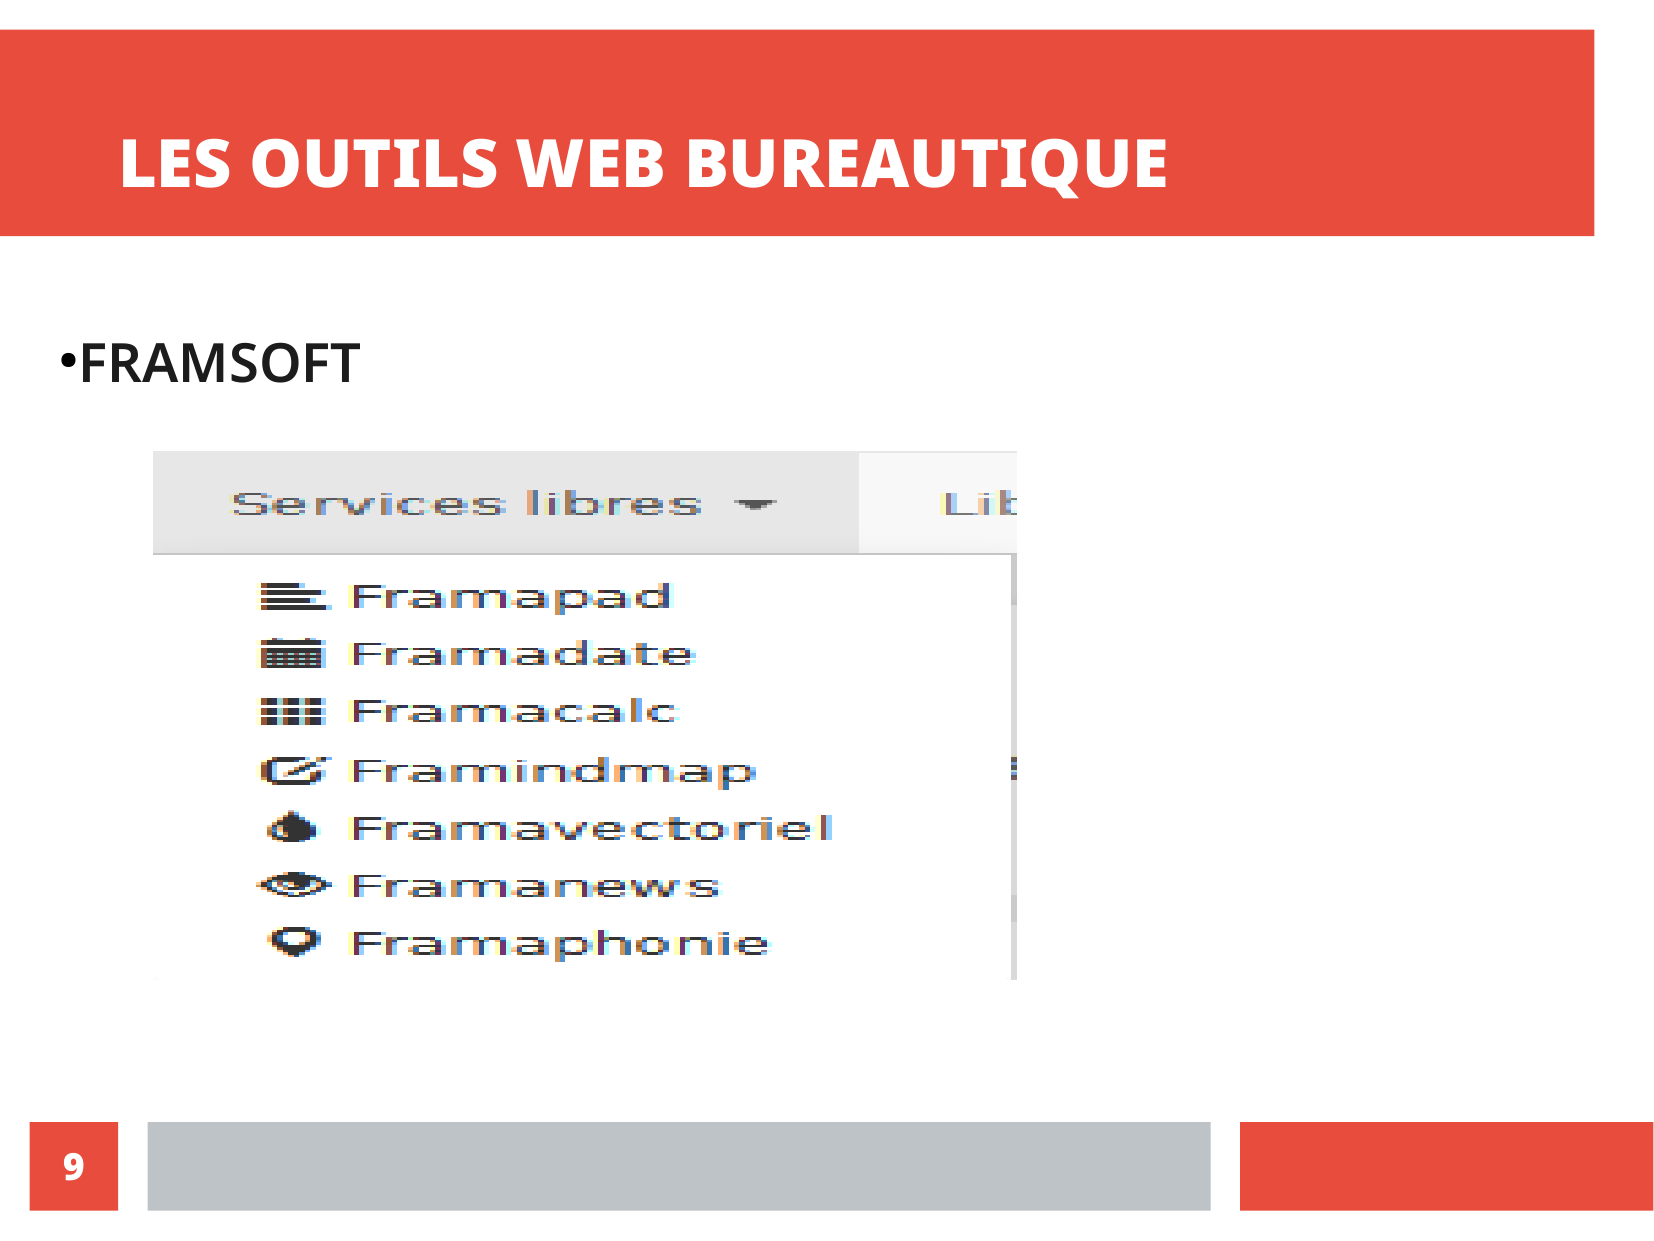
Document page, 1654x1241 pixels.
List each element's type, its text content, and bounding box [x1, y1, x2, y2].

title LES OUTILS WEB BUREAUTIQUE [118, 59, 1654, 207]
list FRAMSOFT [59, 324, 1565, 1093]
picture [153, 451, 1017, 980]
